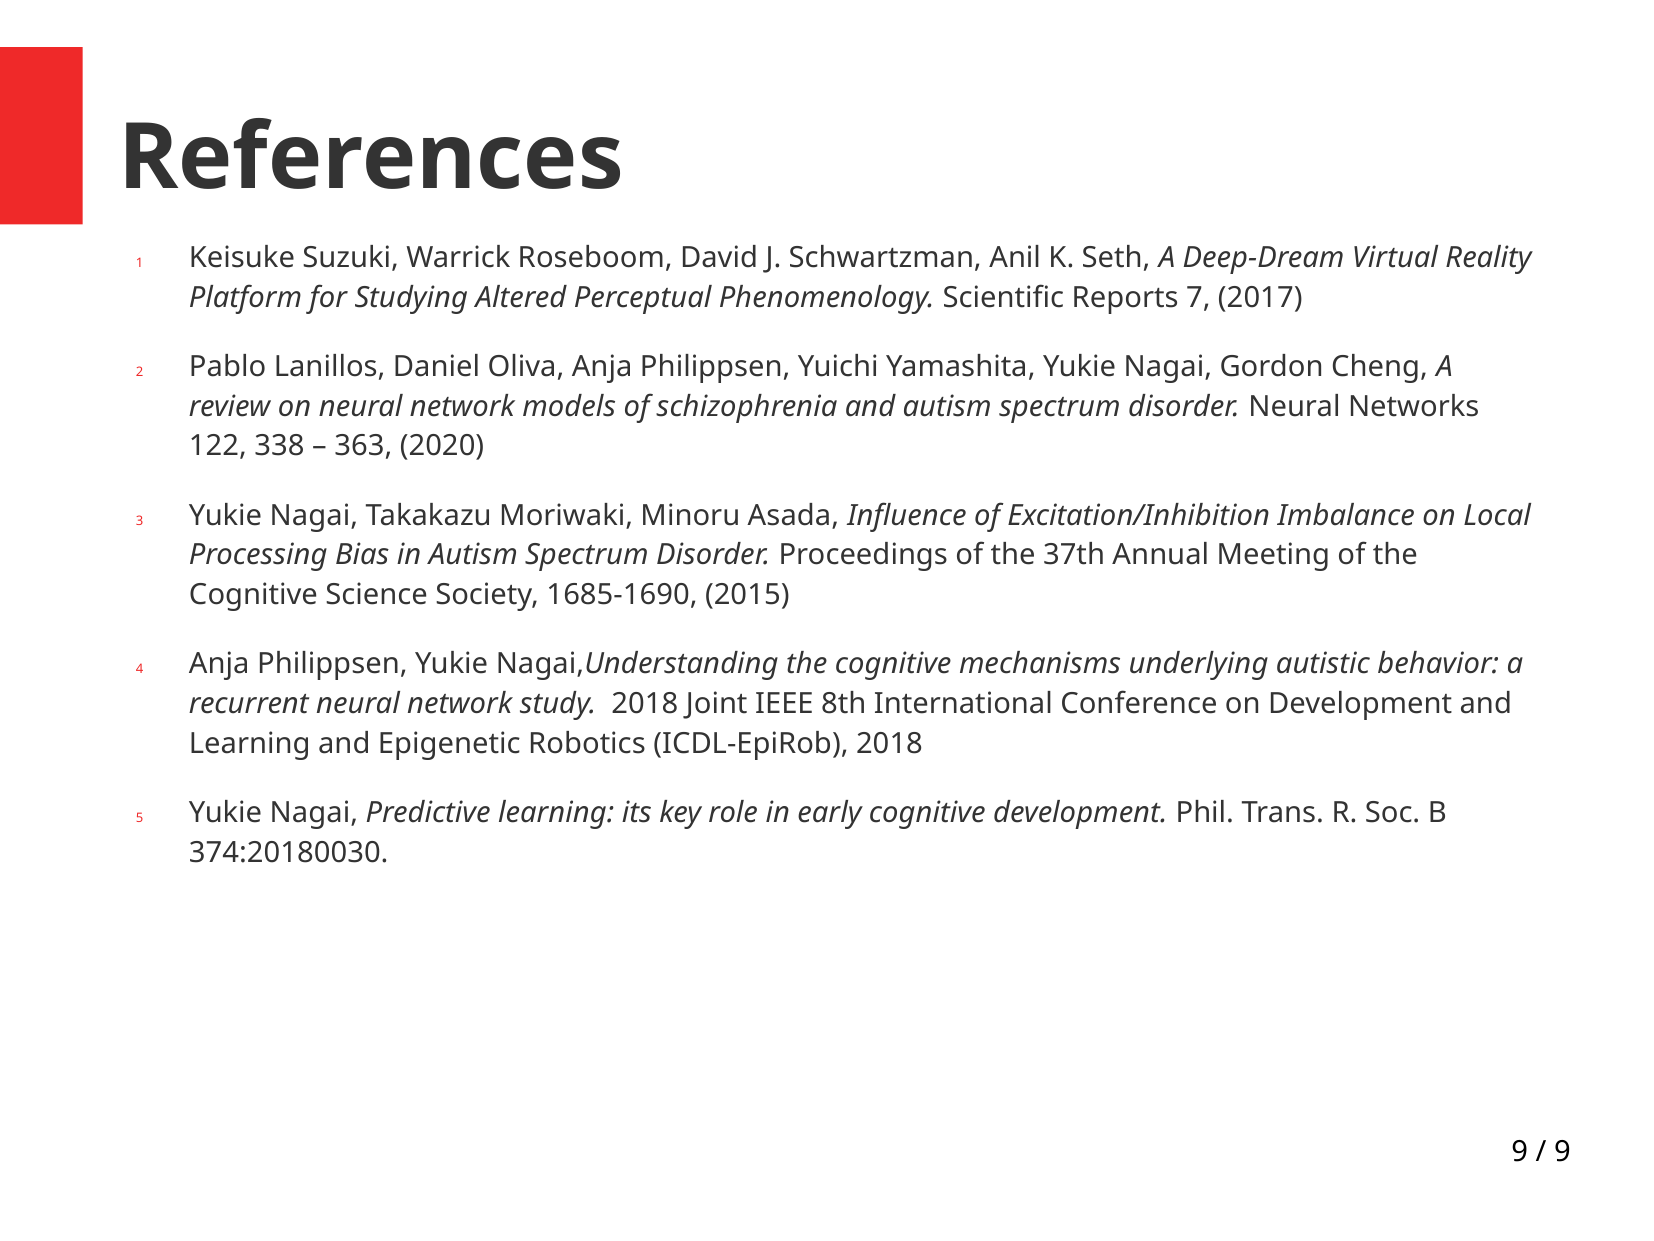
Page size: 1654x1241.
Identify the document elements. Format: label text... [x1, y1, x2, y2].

list Keisuke Suzuki, Warrick Roseboom, David J. Schwartzman, Anil K. Seth, A Deep-Dream Virtual Reality Platform for Studying Altered Perceptual Phenomenology. Scientific Reports 7, (2017) Pablo Lanillos, Daniel Oliva, Anja Philippsen, Yuichi Yamashita, Yukie Nagai, Gordon Cheng, A review on neural network models of schizophrenia and autism spectrum disorder. Neural Networks 122, 338 – 363, (2020) Yukie Nagai, Takakazu Moriwaki, Minoru Asada, Influence of Excitation/Inhibition Imbalance on Local Processing Bias in Autism Spectrum Disorder. Proceedings of the 37th Annual Meeting of the Cognitive Science Society, 1685-1690, (2015) Anja Philippsen, Yukie Nagai,Understanding the cognitive mechanisms underlying autistic behavior: a recurrent neural network study. 2018 Joint IEEE 8th International Conference on Development and Learning and Epigenetic Robotics (ICDL-EpiRob), 2018 Yukie Nagai, Predictive learning: its key role in early cognitive development. Phil. Trans. R. Soc. B 374:20180030. [118, 236, 1536, 1074]
title References [118, 49, 1571, 257]
